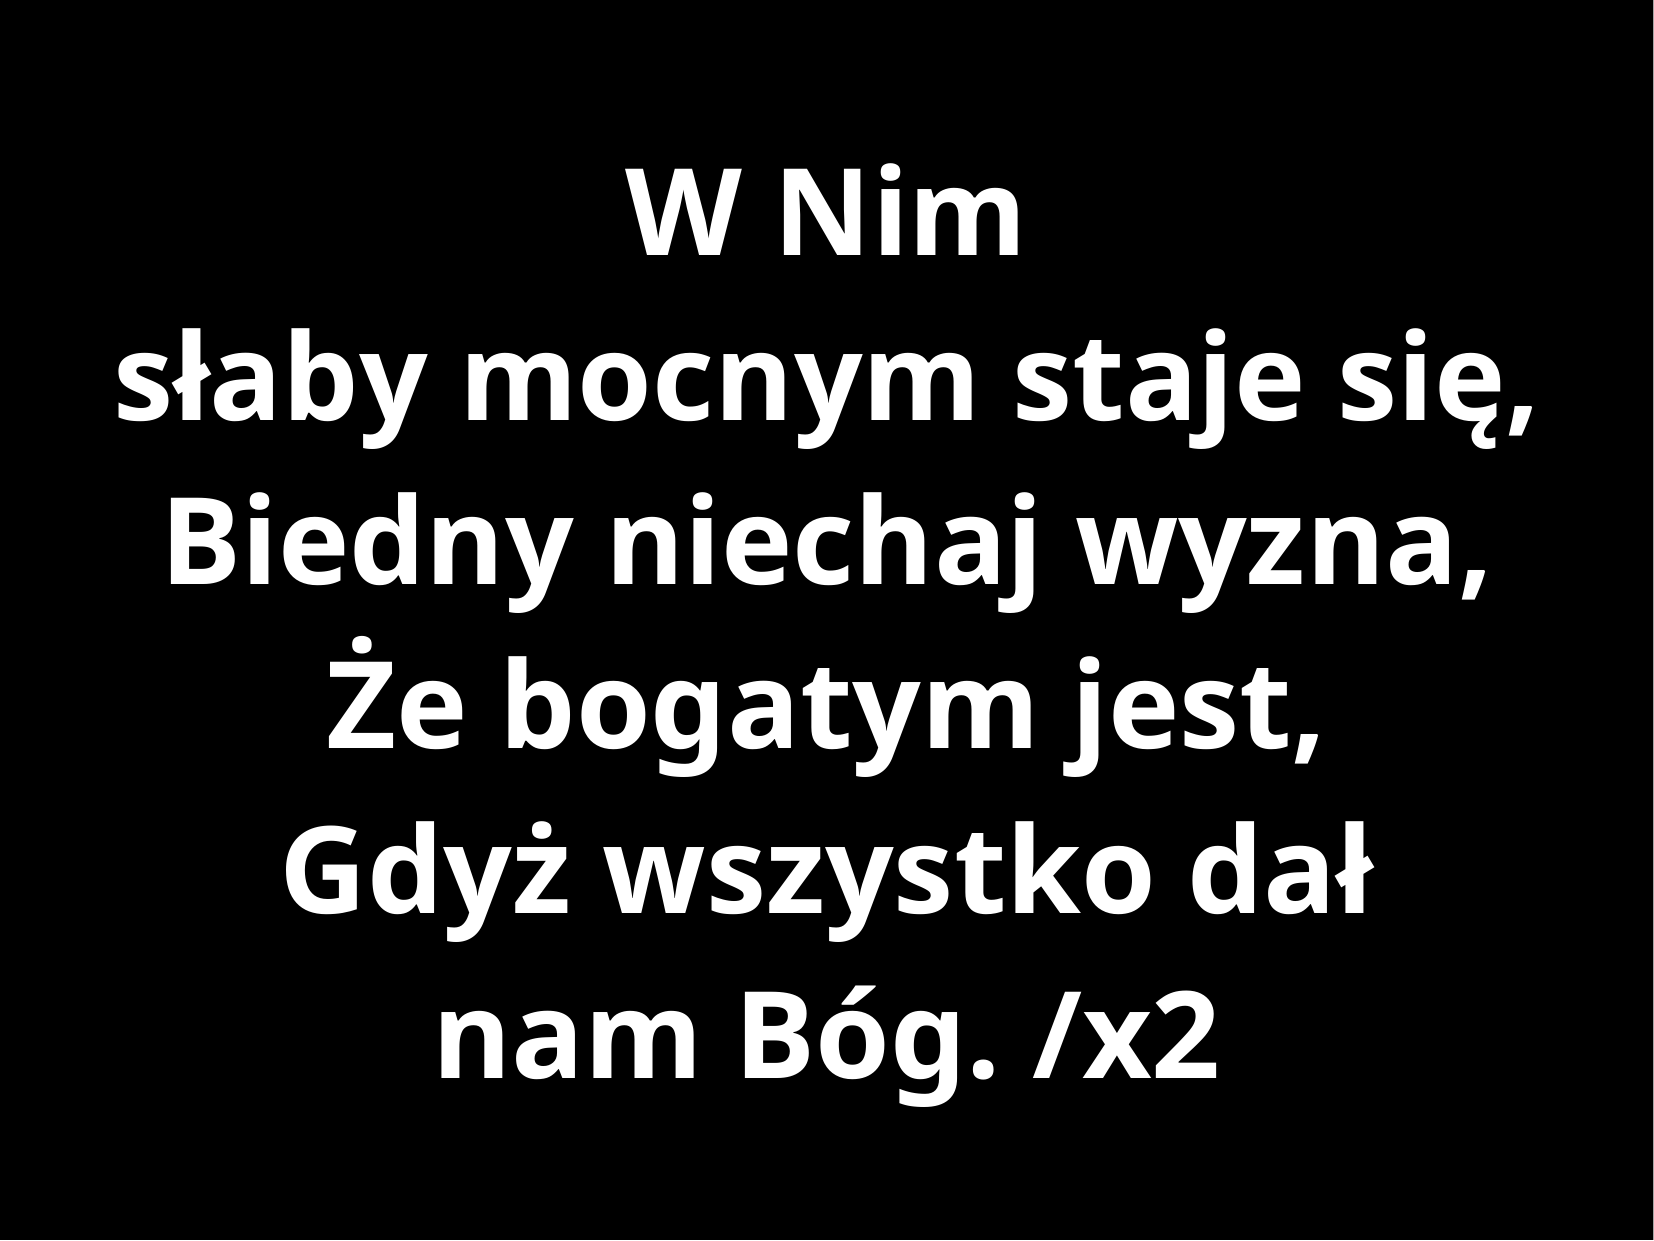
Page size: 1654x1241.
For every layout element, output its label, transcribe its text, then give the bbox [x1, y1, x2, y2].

subtitle W Nim słaby mocnym staje się, Biedny niechaj wyzna, Że bogatym jest, Gdyż wszystko dał nam Bóg. /x2 [0, 0, 1654, 1241]
